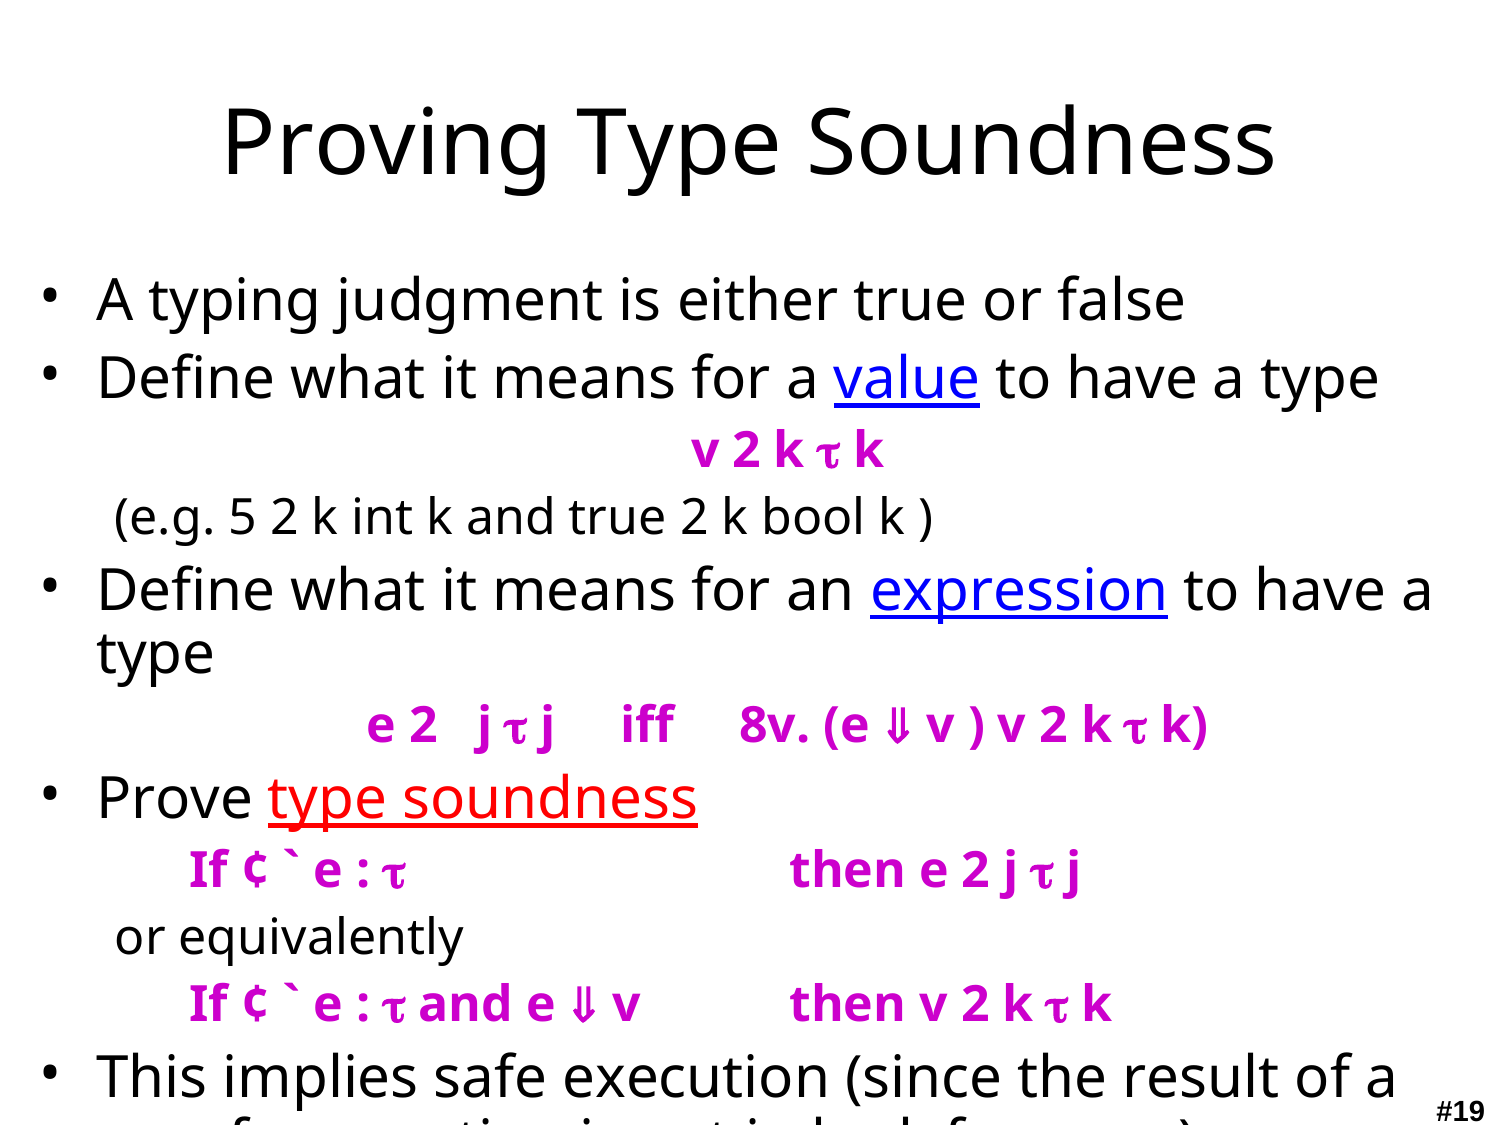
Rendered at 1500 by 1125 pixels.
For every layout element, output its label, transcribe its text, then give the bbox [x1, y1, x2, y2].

title Proving Type Soundness [24, 45, 1476, 233]
list A typing judgment is either true or false Define what it means for a value to have a type v 2 k  k (e.g. 5 2 k int k and true 2 k bool k ) Define what it means for an expression to have a type e 2 j  j iff 8v. (e  v ) v 2 k  k) Prove type soundness If ¢ ` e :  then e 2 j  j or equivalently If ¢ ` e :  and e  v then v 2 k  k This implies safe execution (since the result of a unsafe execution is not in k  k for any ) [24, 262, 1476, 1108]
